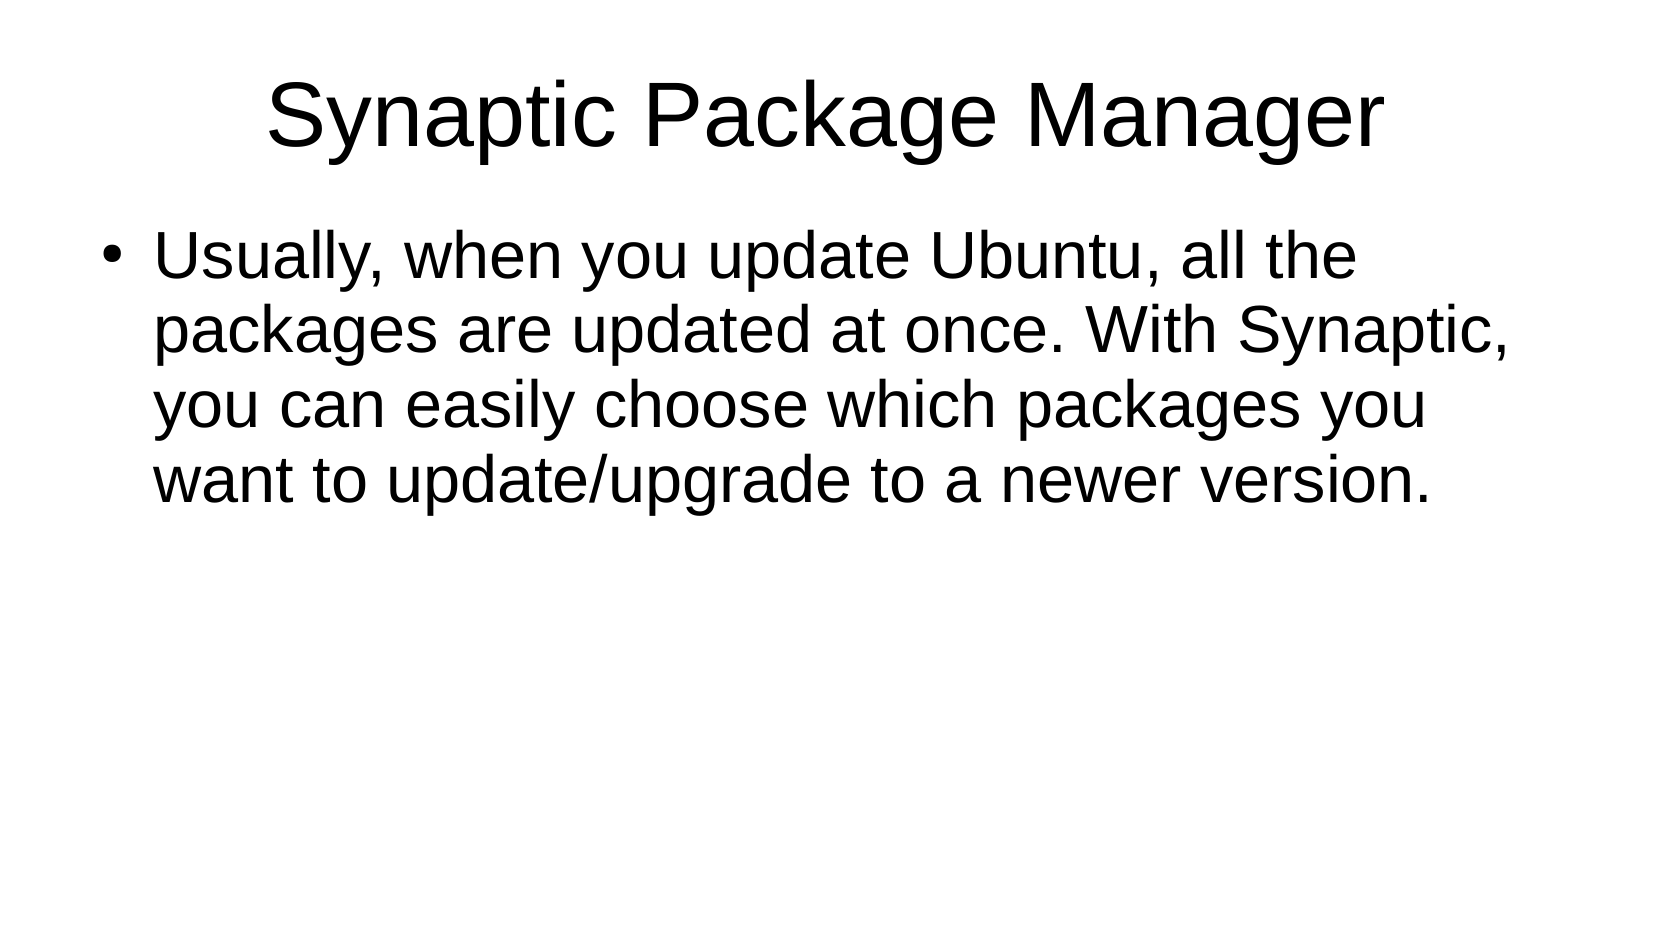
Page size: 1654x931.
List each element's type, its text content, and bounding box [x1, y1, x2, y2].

title Synaptic Package Manager [82, 37, 1571, 193]
list Usually, when you update Ubuntu, all the packages are updated at once. With Synaptic, you can easily choose which packages you want to update/upgrade to a newer version. [82, 217, 1571, 758]
